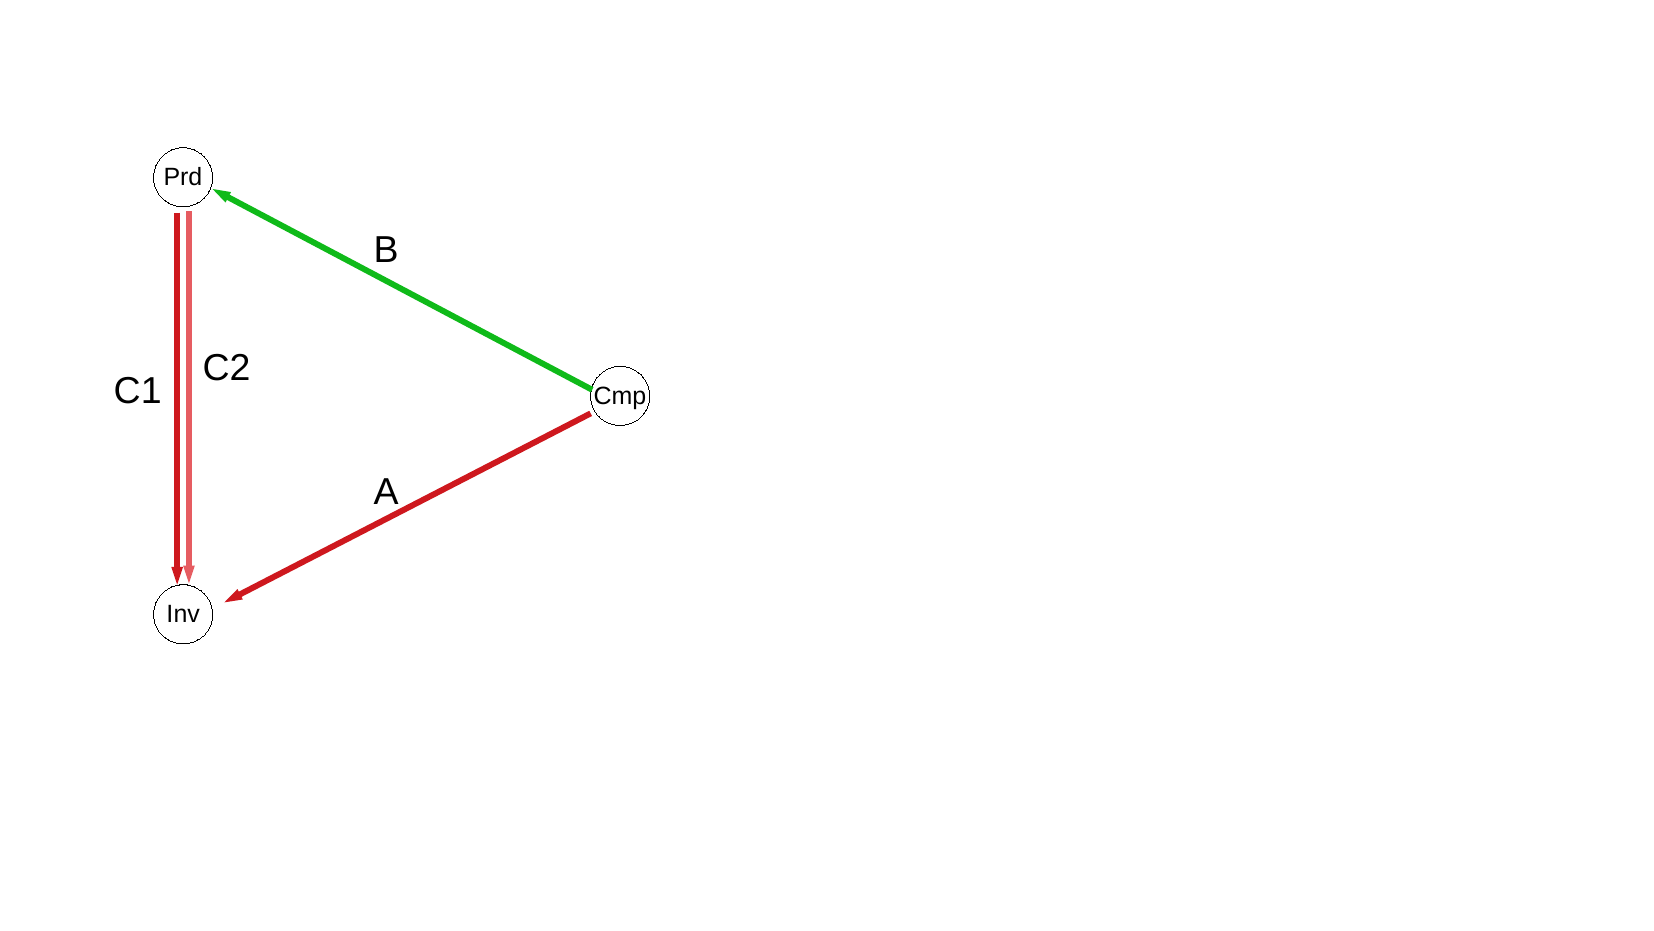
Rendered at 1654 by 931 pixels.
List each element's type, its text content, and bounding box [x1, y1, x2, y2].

text_box A [358, 462, 414, 520]
text_box Cmp [590, 366, 650, 426]
text_box C1 [99, 362, 177, 420]
text_box Prd [153, 147, 213, 207]
text_box C2 [187, 338, 266, 396]
text_box B [358, 220, 414, 278]
text_box Inv [153, 584, 213, 644]
